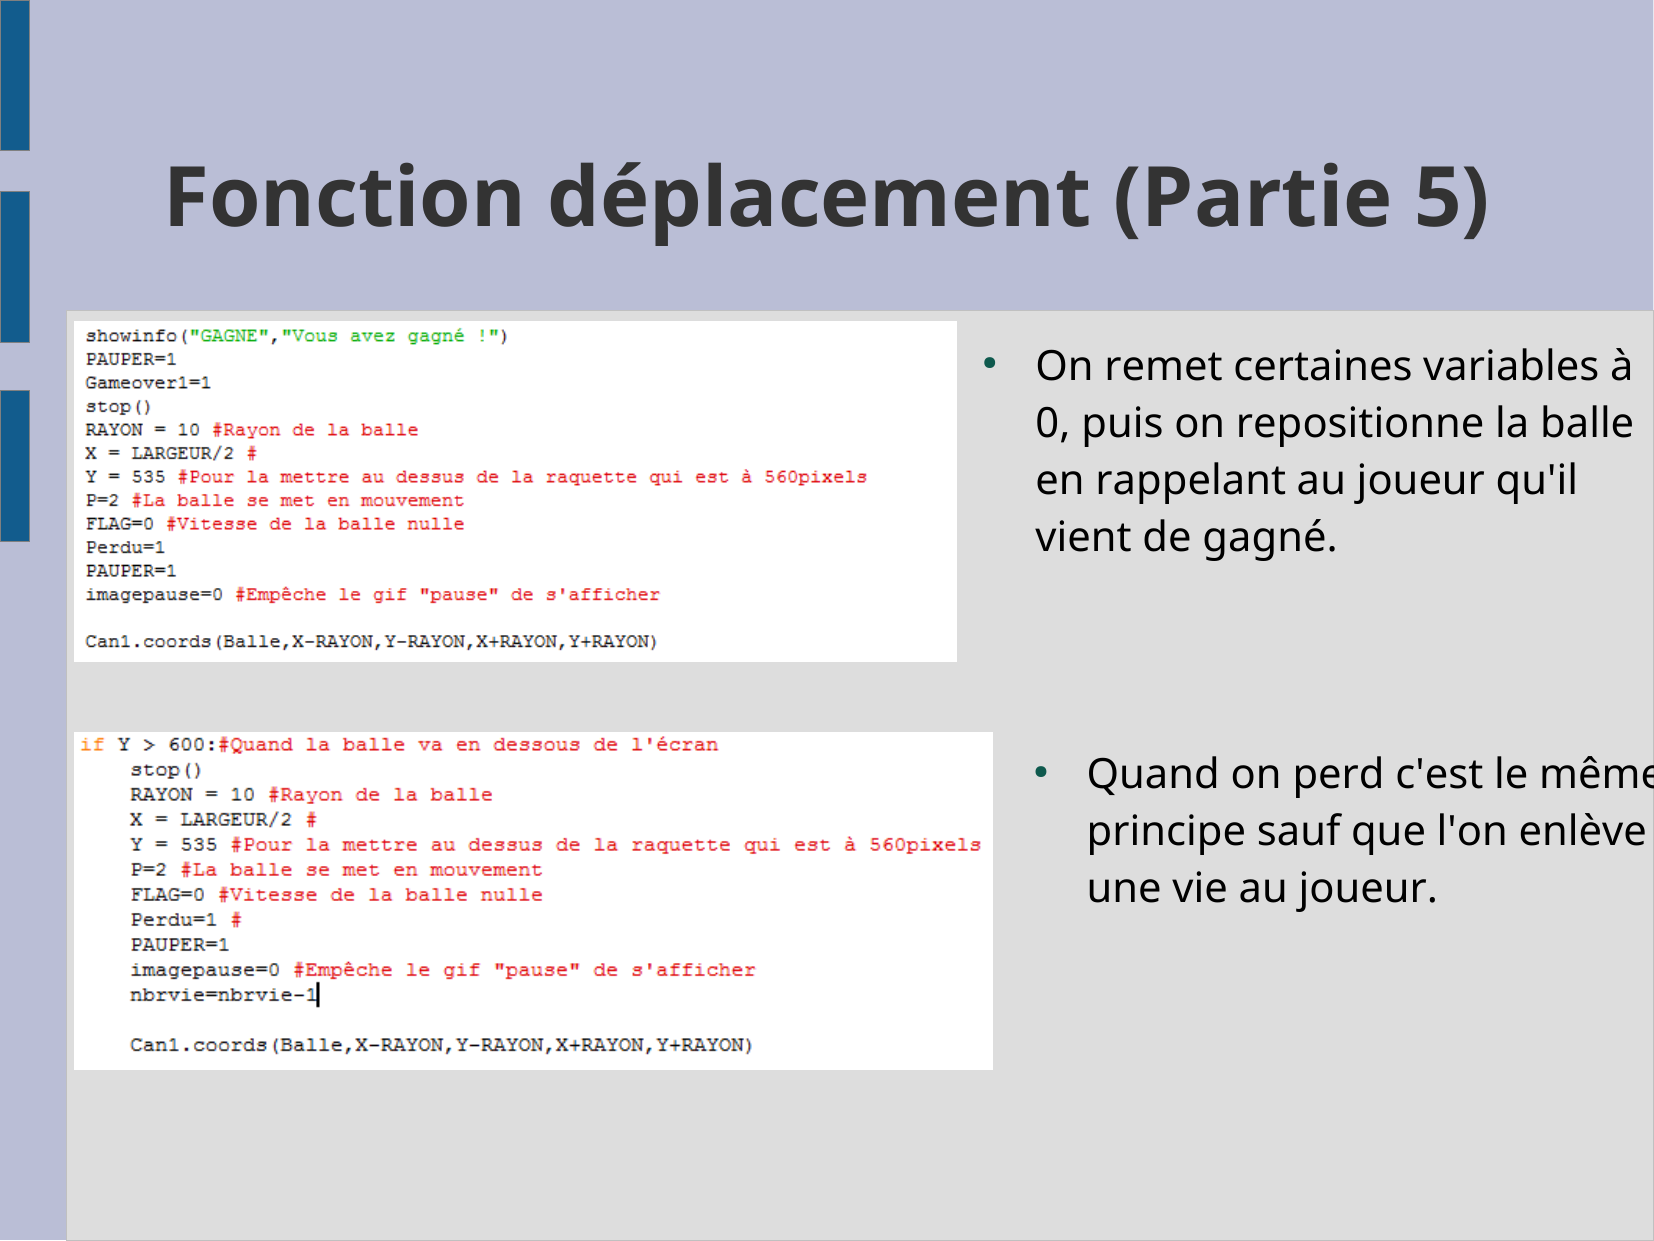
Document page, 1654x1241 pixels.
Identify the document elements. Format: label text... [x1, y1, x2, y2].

picture [74, 732, 993, 1070]
title Fonction déplacement (Partie 5) [121, 91, 1534, 299]
picture [74, 321, 957, 662]
list On remet certaines variables à 0, puis on repositionne la balle en rappelant au joueur qu'il vient de gagné. [964, 336, 1654, 709]
list Quand on perd c'est le même principe sauf que l'on enlève une vie au joueur. [1015, 744, 1654, 1117]
